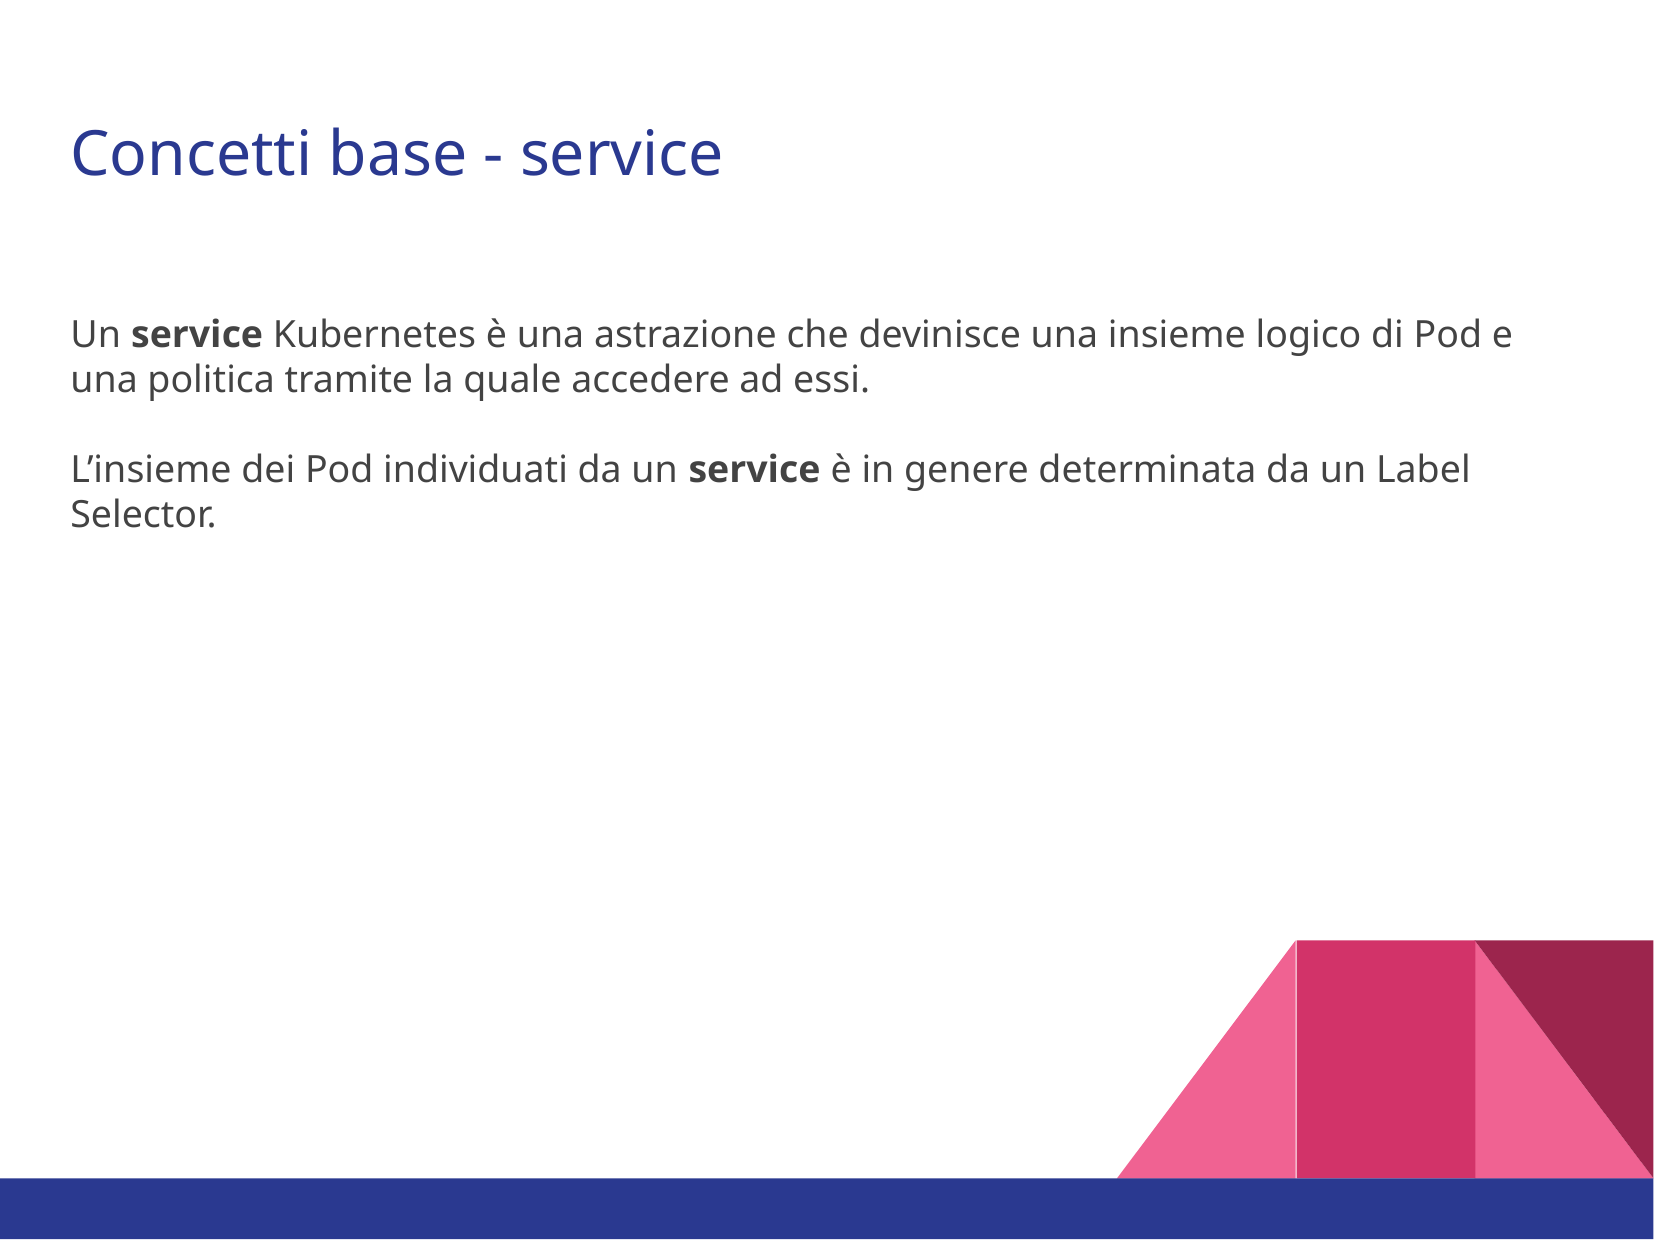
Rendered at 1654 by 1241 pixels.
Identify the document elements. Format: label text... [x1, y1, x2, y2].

title Concetti base - service [55, 98, 1597, 245]
list Un service Kubernetes è una astrazione che devinisce una insieme logico di Pod e una politica tramite la quale accedere ad essi. L’insieme dei Pod individuati da un service è in genere determinata da un Label Selector. [55, 295, 1597, 1101]
